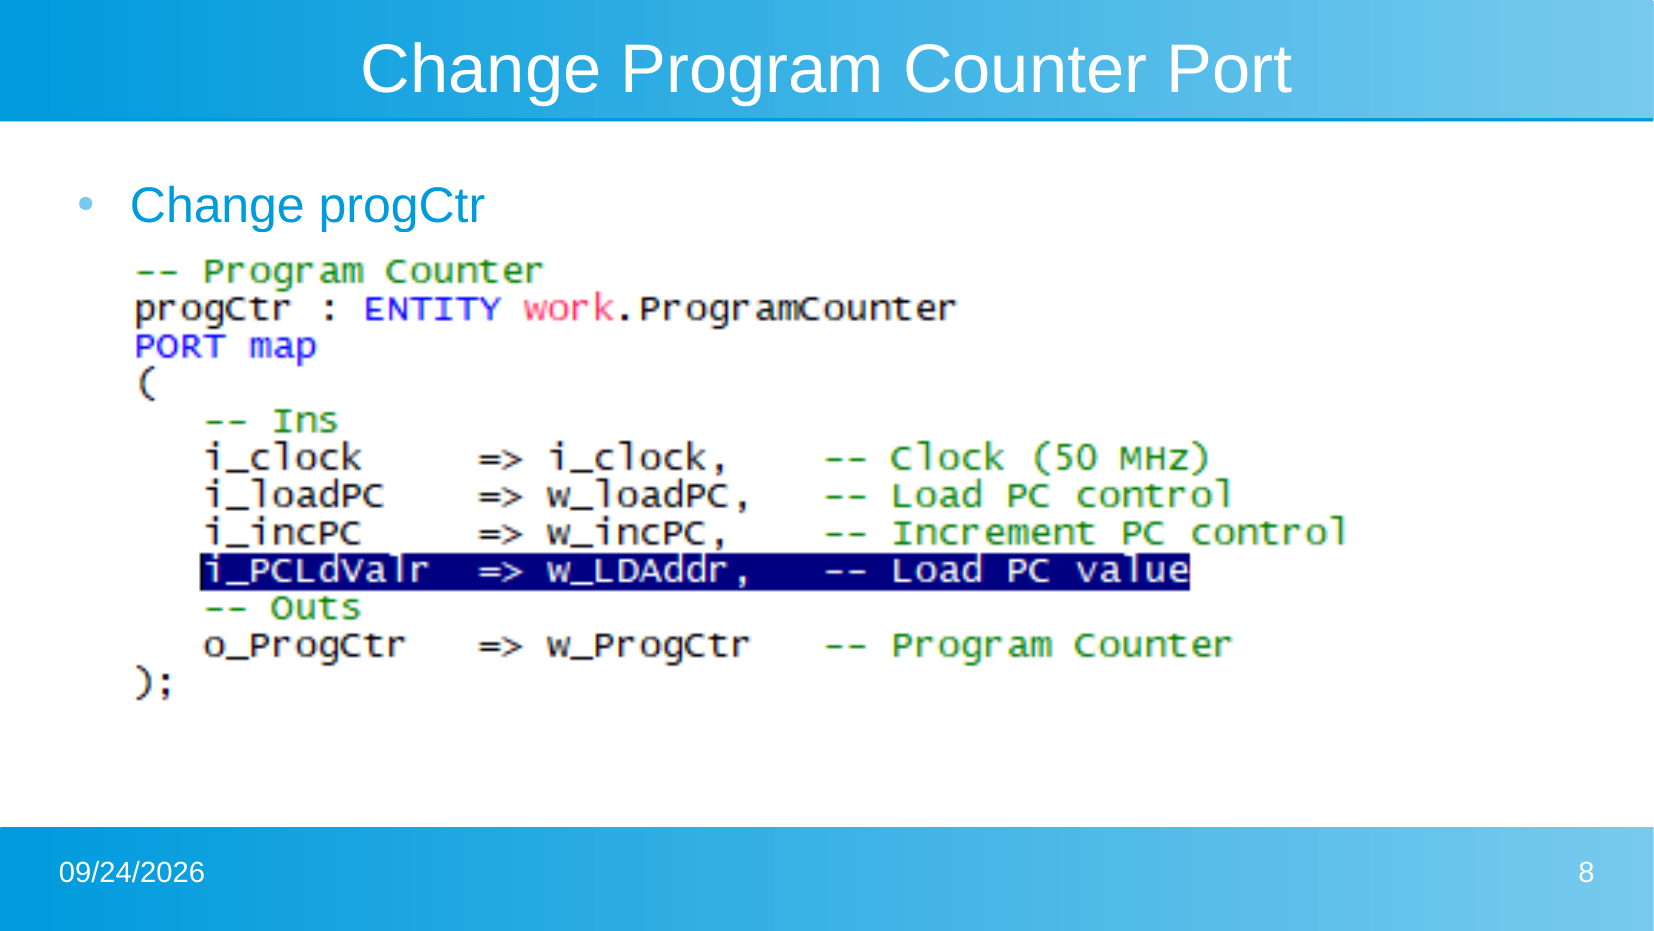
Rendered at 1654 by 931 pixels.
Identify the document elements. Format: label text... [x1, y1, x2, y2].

list Change progCtr [59, 177, 1595, 263]
picture [112, 232, 1363, 721]
title Change Program Counter Port [59, 29, 1595, 108]
